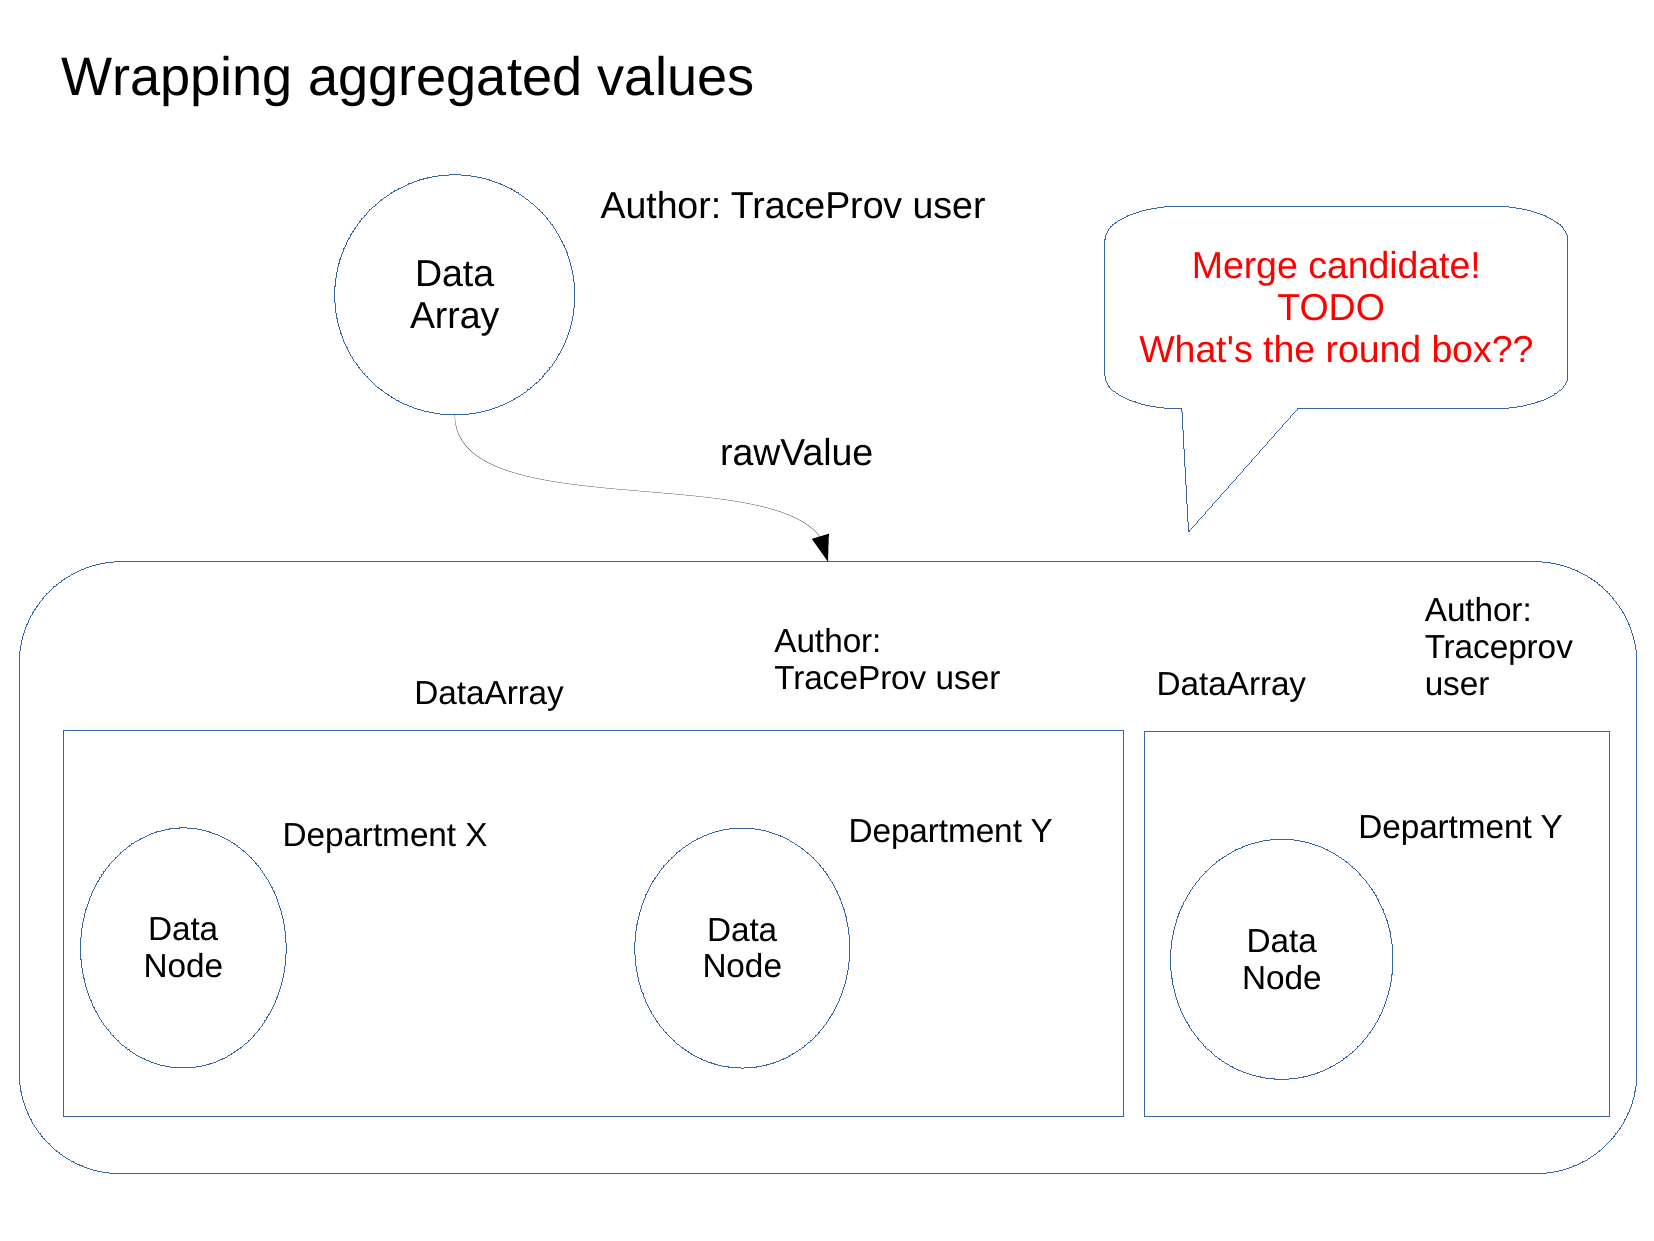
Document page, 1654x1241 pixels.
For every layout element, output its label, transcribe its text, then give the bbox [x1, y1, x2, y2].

text_box Department Y [833, 804, 1094, 857]
text_box rawValue [705, 423, 889, 481]
text_box Department Y [1343, 801, 1604, 854]
text_box Data Node [80, 827, 287, 1068]
text_box Data Node [634, 828, 850, 1069]
text_box Author: TraceProv user [759, 615, 1083, 705]
text_box Data Array [334, 174, 575, 415]
text_box Author: TraceProv user [585, 176, 1001, 234]
text_box Merge candidate! TODO What's the round box?? [1104, 206, 1568, 532]
text_box Author: Traceprov user [1410, 584, 1618, 711]
text_box Department X [267, 809, 529, 862]
text_box Wrapping aggregated values [47, 38, 771, 115]
text_box DataArray [399, 667, 690, 720]
text_box Data Node [1170, 839, 1393, 1080]
text_box DataArray [1141, 658, 1341, 713]
text_box [19, 561, 1637, 1174]
